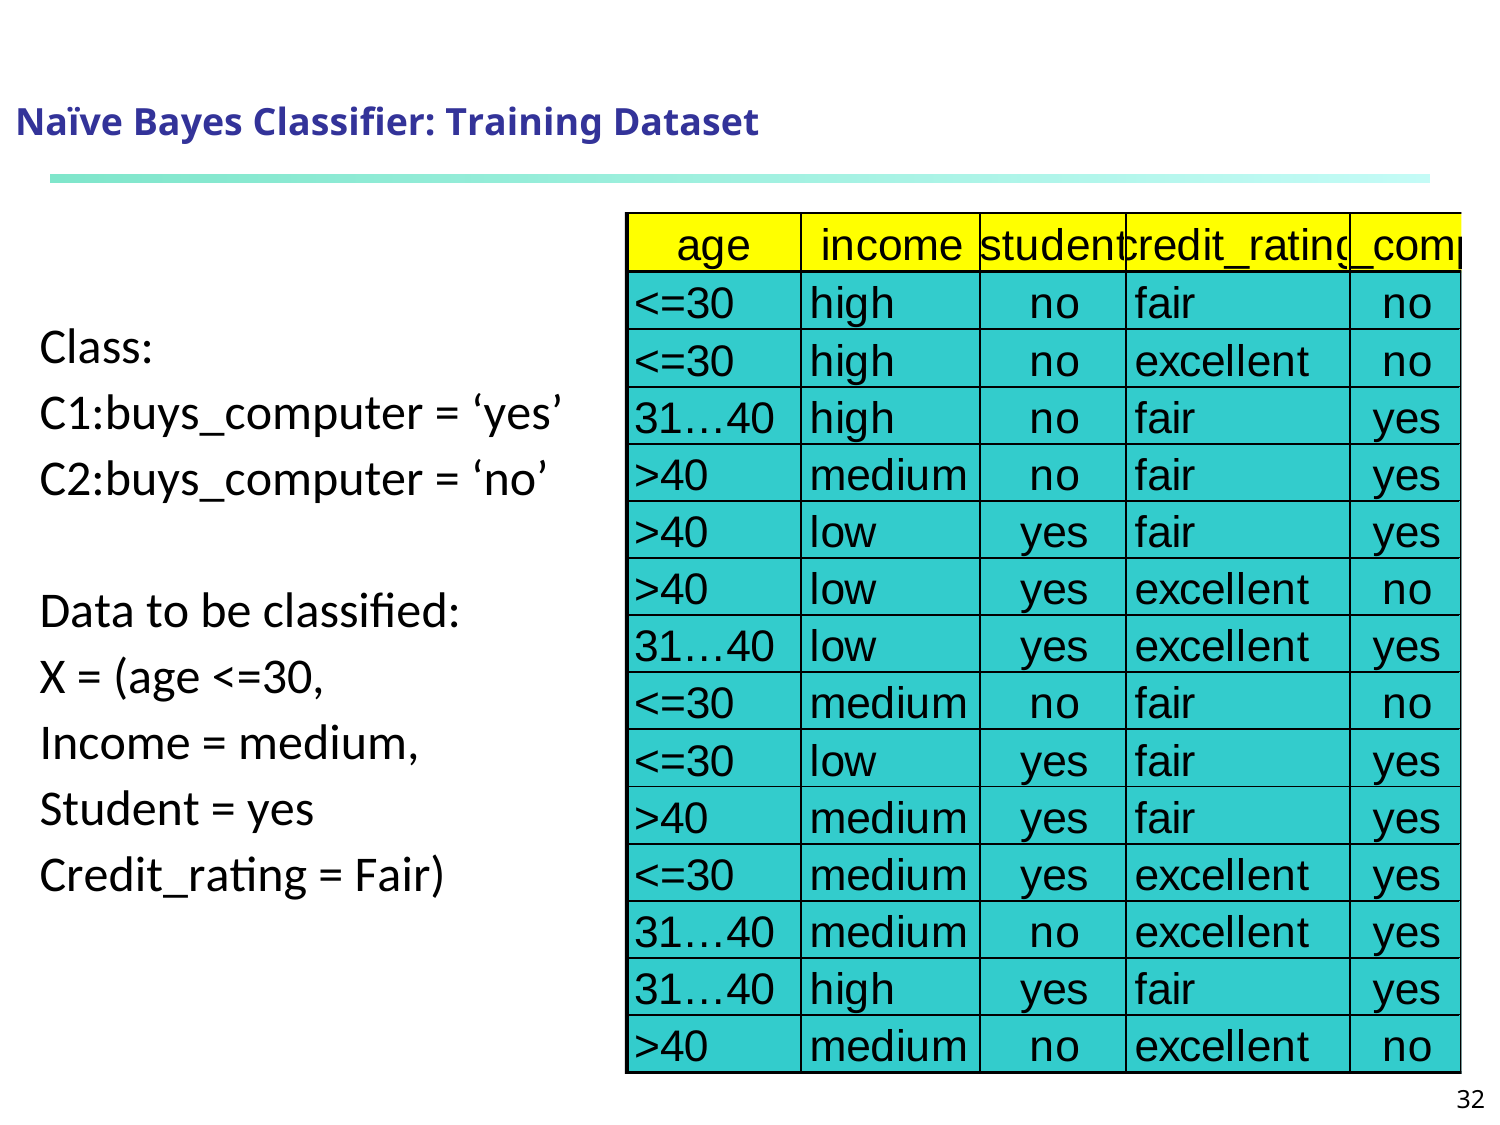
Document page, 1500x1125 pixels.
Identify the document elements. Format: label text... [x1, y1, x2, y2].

text_box Class: C1:buys_computer = ‘yes’ C2:buys_computer = ‘no’ Data to be classified: X = (age <=30, Income = medium, Student = yes Credit_rating = Fair) [24, 299, 588, 910]
title Naïve Bayes Classifier: Training Dataset [0, 49, 1500, 150]
chart [624, 212, 1464, 1075]
text_box <number> [1187, 1062, 1500, 1125]
